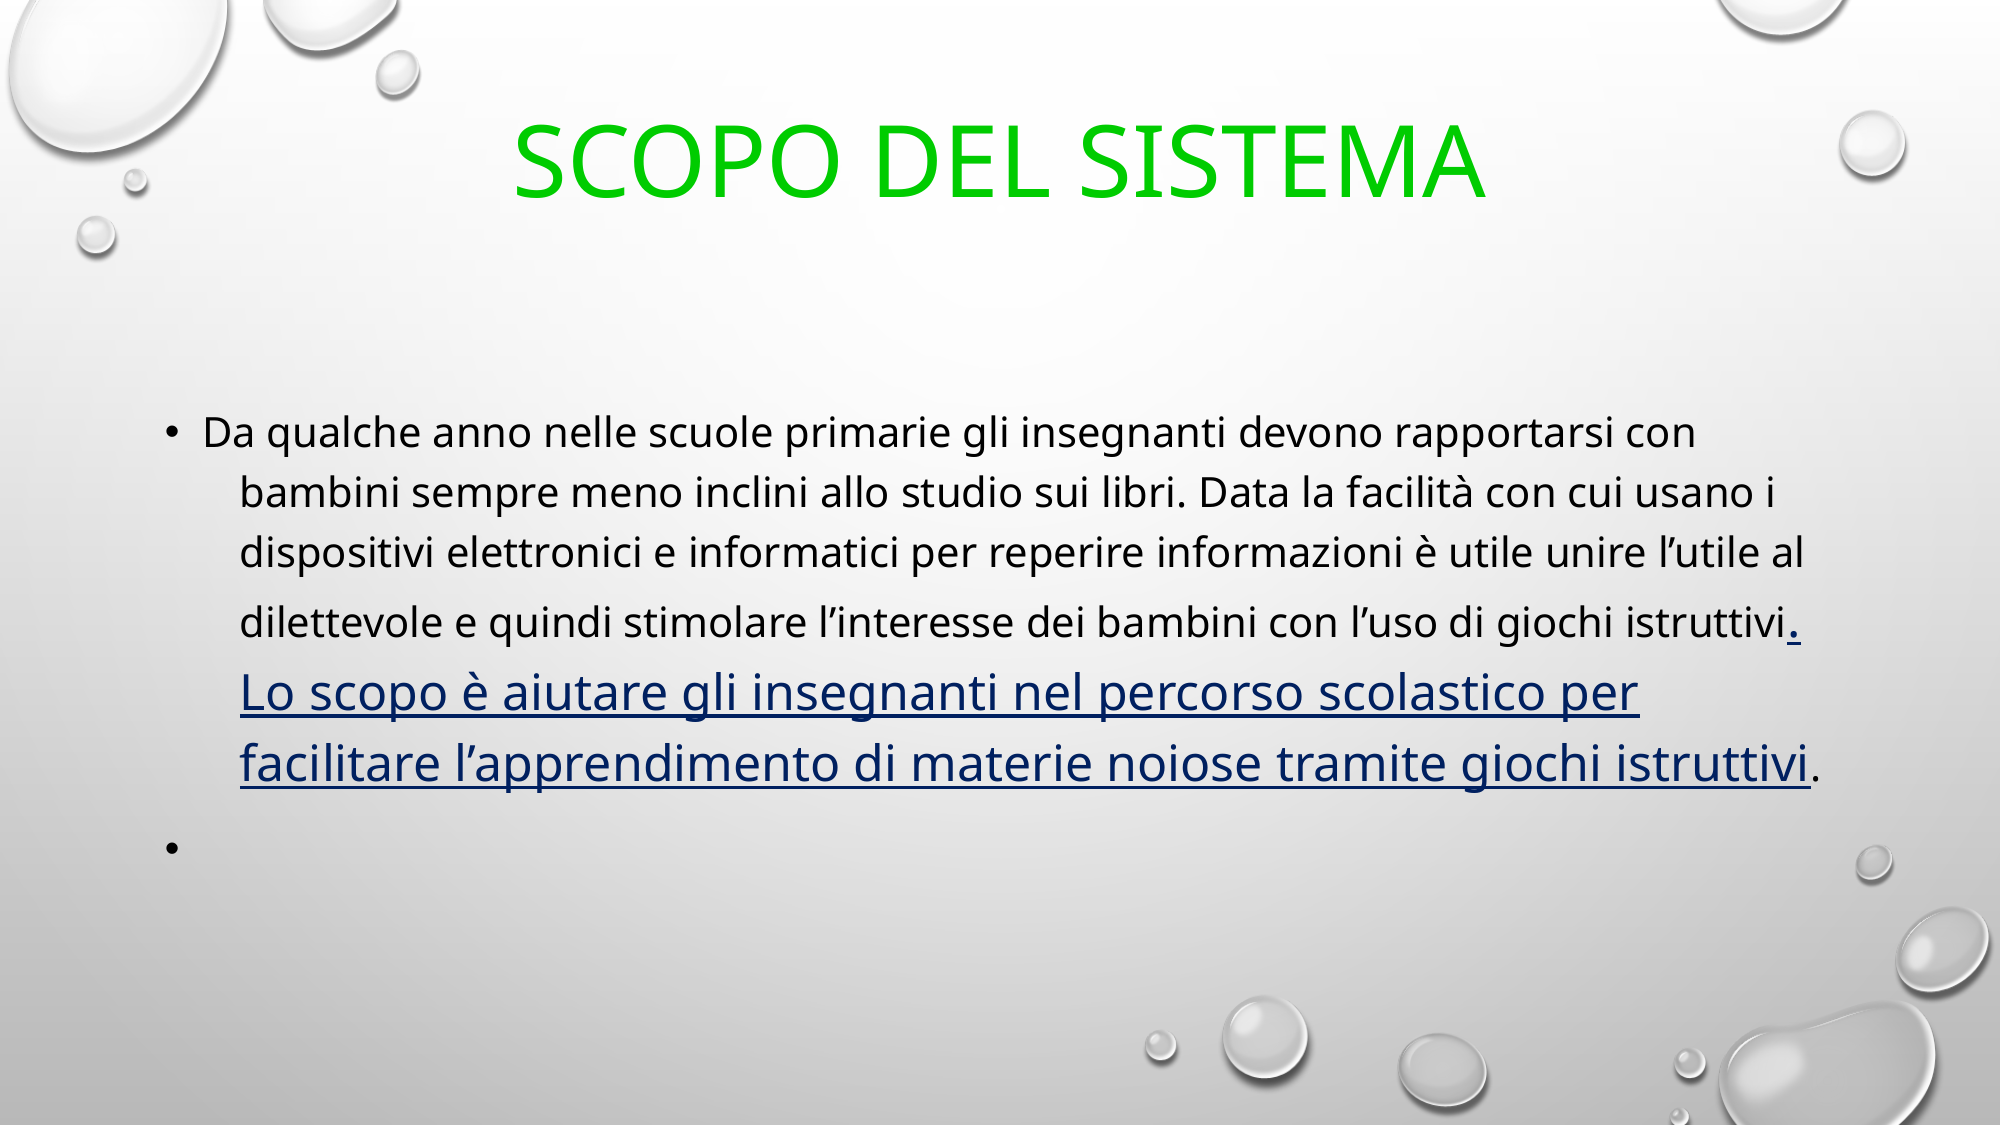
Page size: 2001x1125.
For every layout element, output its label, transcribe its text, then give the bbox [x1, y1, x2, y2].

title Scopo del sistema [149, 101, 1851, 230]
list Da qualche anno nelle scuole primarie gli insegnanti devono rapportarsi con bambini sempre meno inclini allo studio sui libri. Data la facilità con cui usano i dispositivi elettronici e informatici per reperire informazioni è utile unire l’utile al dilettevole e quindi stimolare l’interesse dei bambini con l’uso di giochi istruttivi. Lo scopo è aiutare gli insegnanti nel percorso scolastico per facilitare l’apprendimento di materie noiose tramite giochi istruttivi. [149, 388, 1850, 950]
